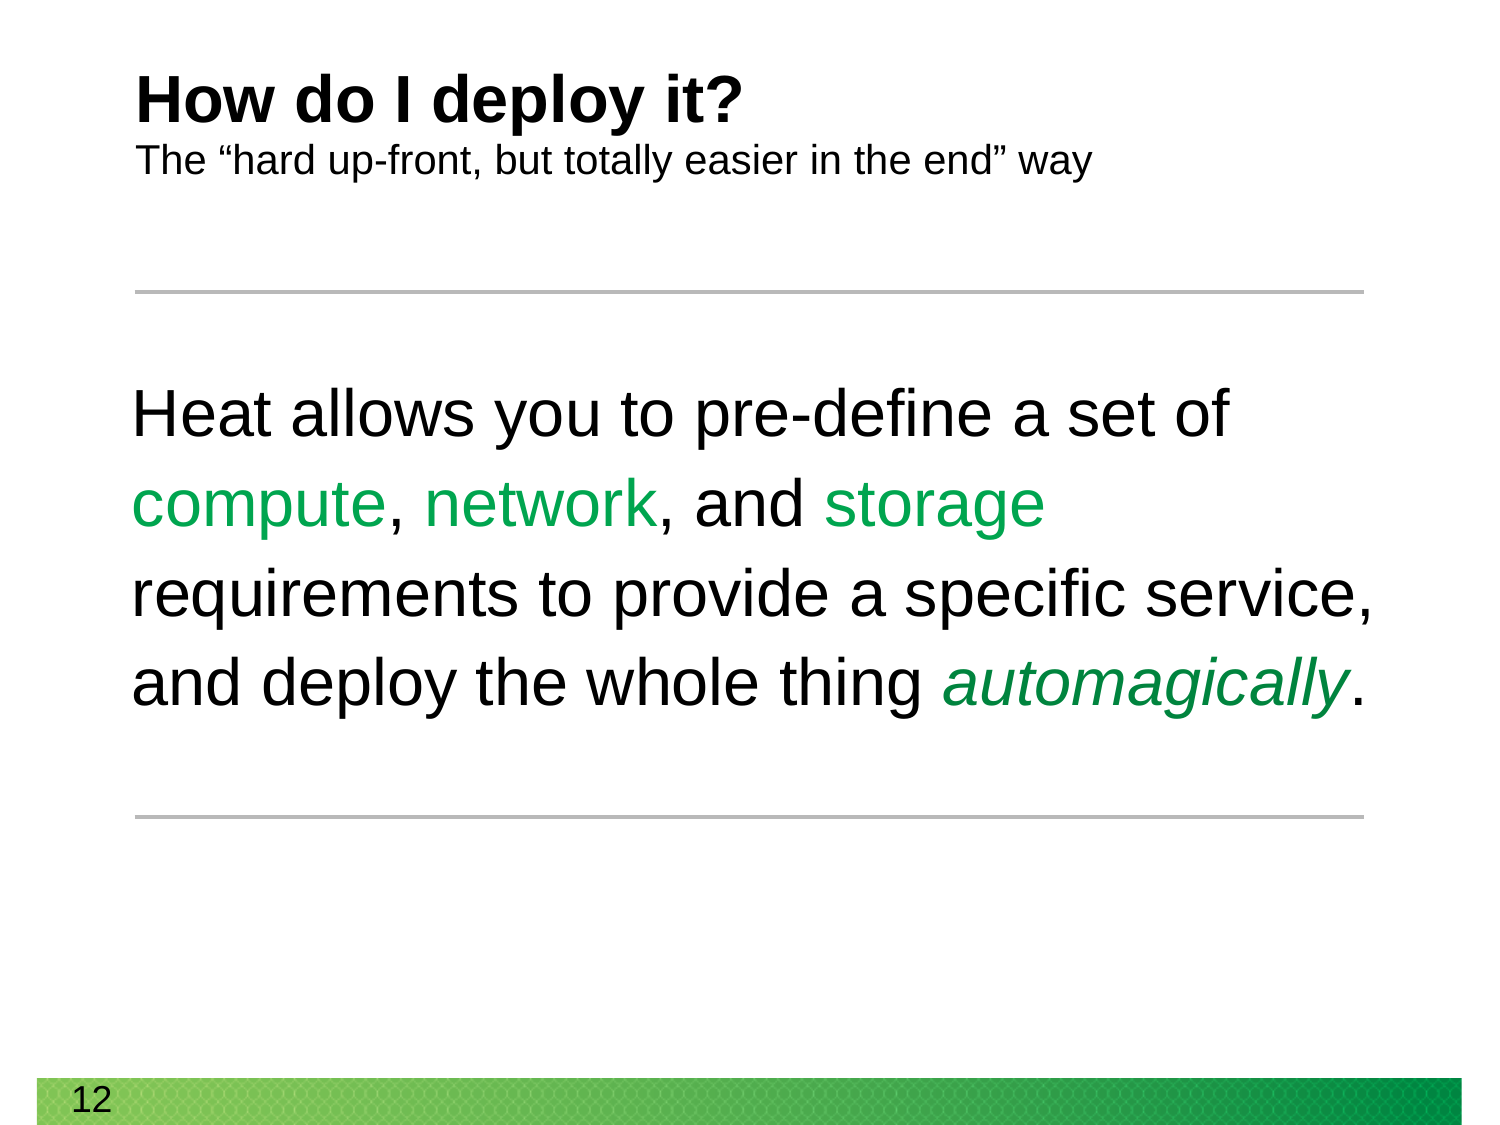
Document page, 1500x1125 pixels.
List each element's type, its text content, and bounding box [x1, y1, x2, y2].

picture [36, 1078, 1462, 1125]
title How do I deploy it? The “hard up-front, but totally easier in the end” way [135, 41, 1372, 204]
text_box Heat allows you to pre-define a set of compute, network, and storage requirements to provide a specific service, and deploy the whole thing automagically. [94, 361, 1415, 721]
